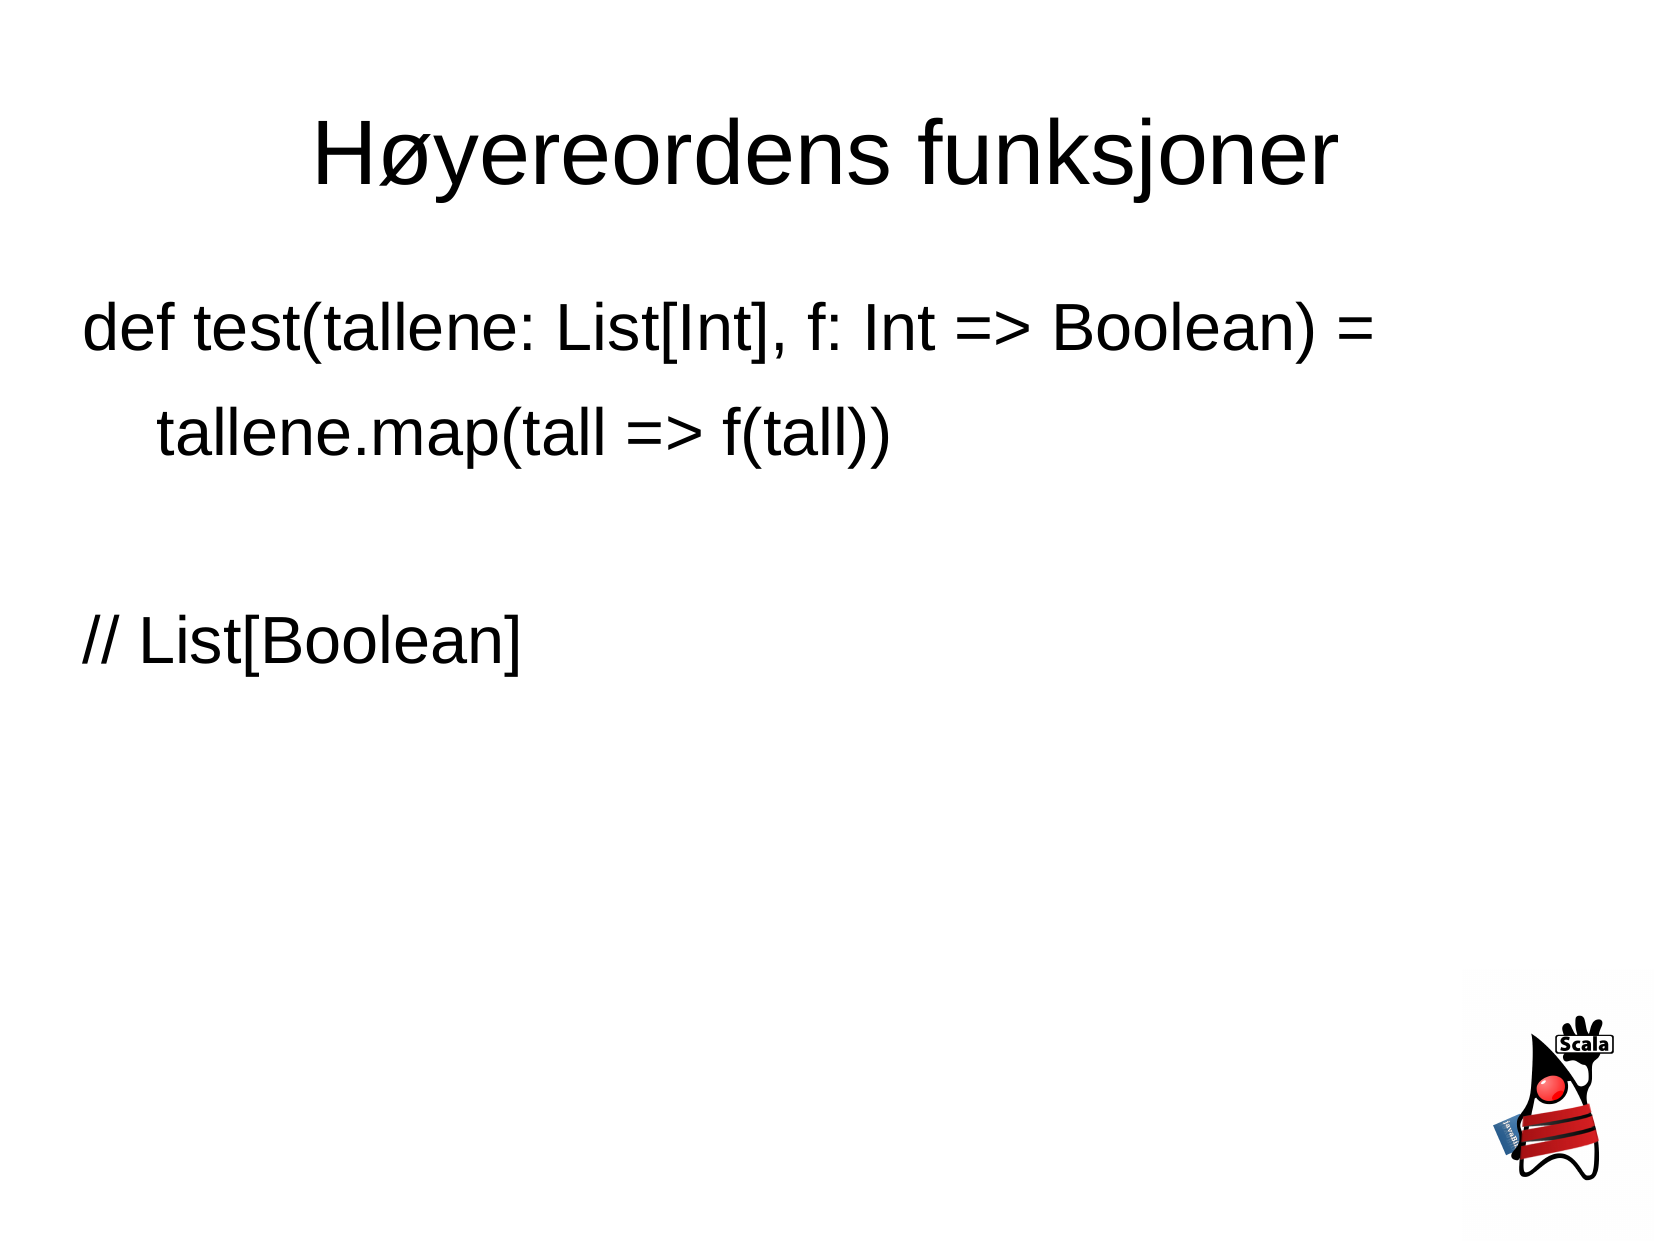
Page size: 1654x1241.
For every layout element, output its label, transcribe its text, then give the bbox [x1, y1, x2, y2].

list def test(tallene: List[Int], f: Int => Boolean) = tallene.map(tall => f(tall)) // List[Boolean] [82, 290, 1571, 1109]
picture [1462, 969, 1654, 1241]
title Høyereordens funksjoner [82, 56, 1571, 250]
